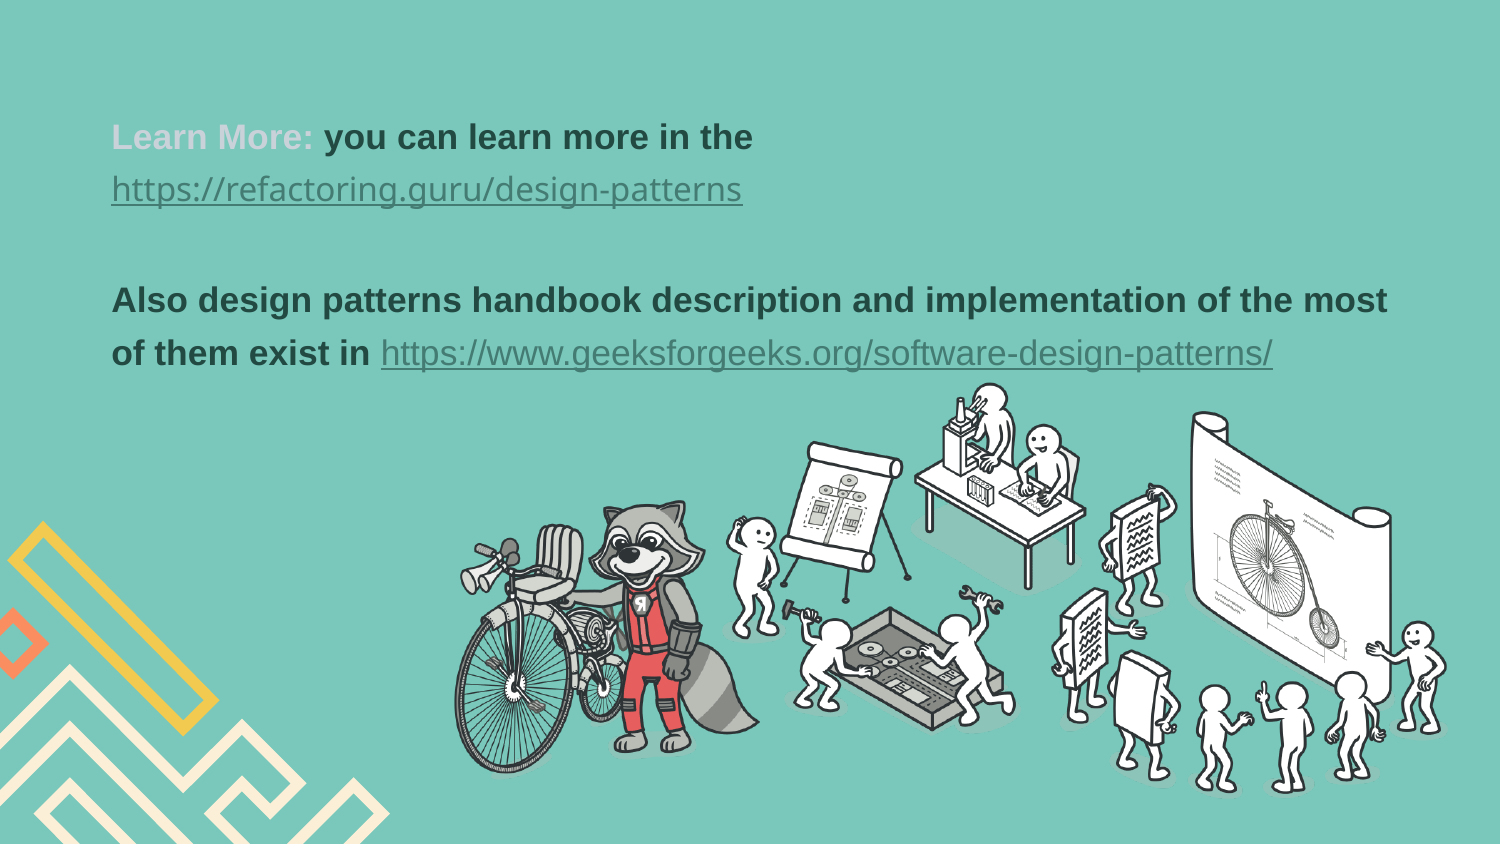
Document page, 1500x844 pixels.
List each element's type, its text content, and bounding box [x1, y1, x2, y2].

text_box Learn More: you can learn more in the https://refactoring.guru/design-patterns Also design patterns handbook description and implementation of the most of them exist in https://www.geeksforgeeks.org/software-design-patterns/ [96, 88, 1404, 388]
picture [452, 378, 1449, 806]
